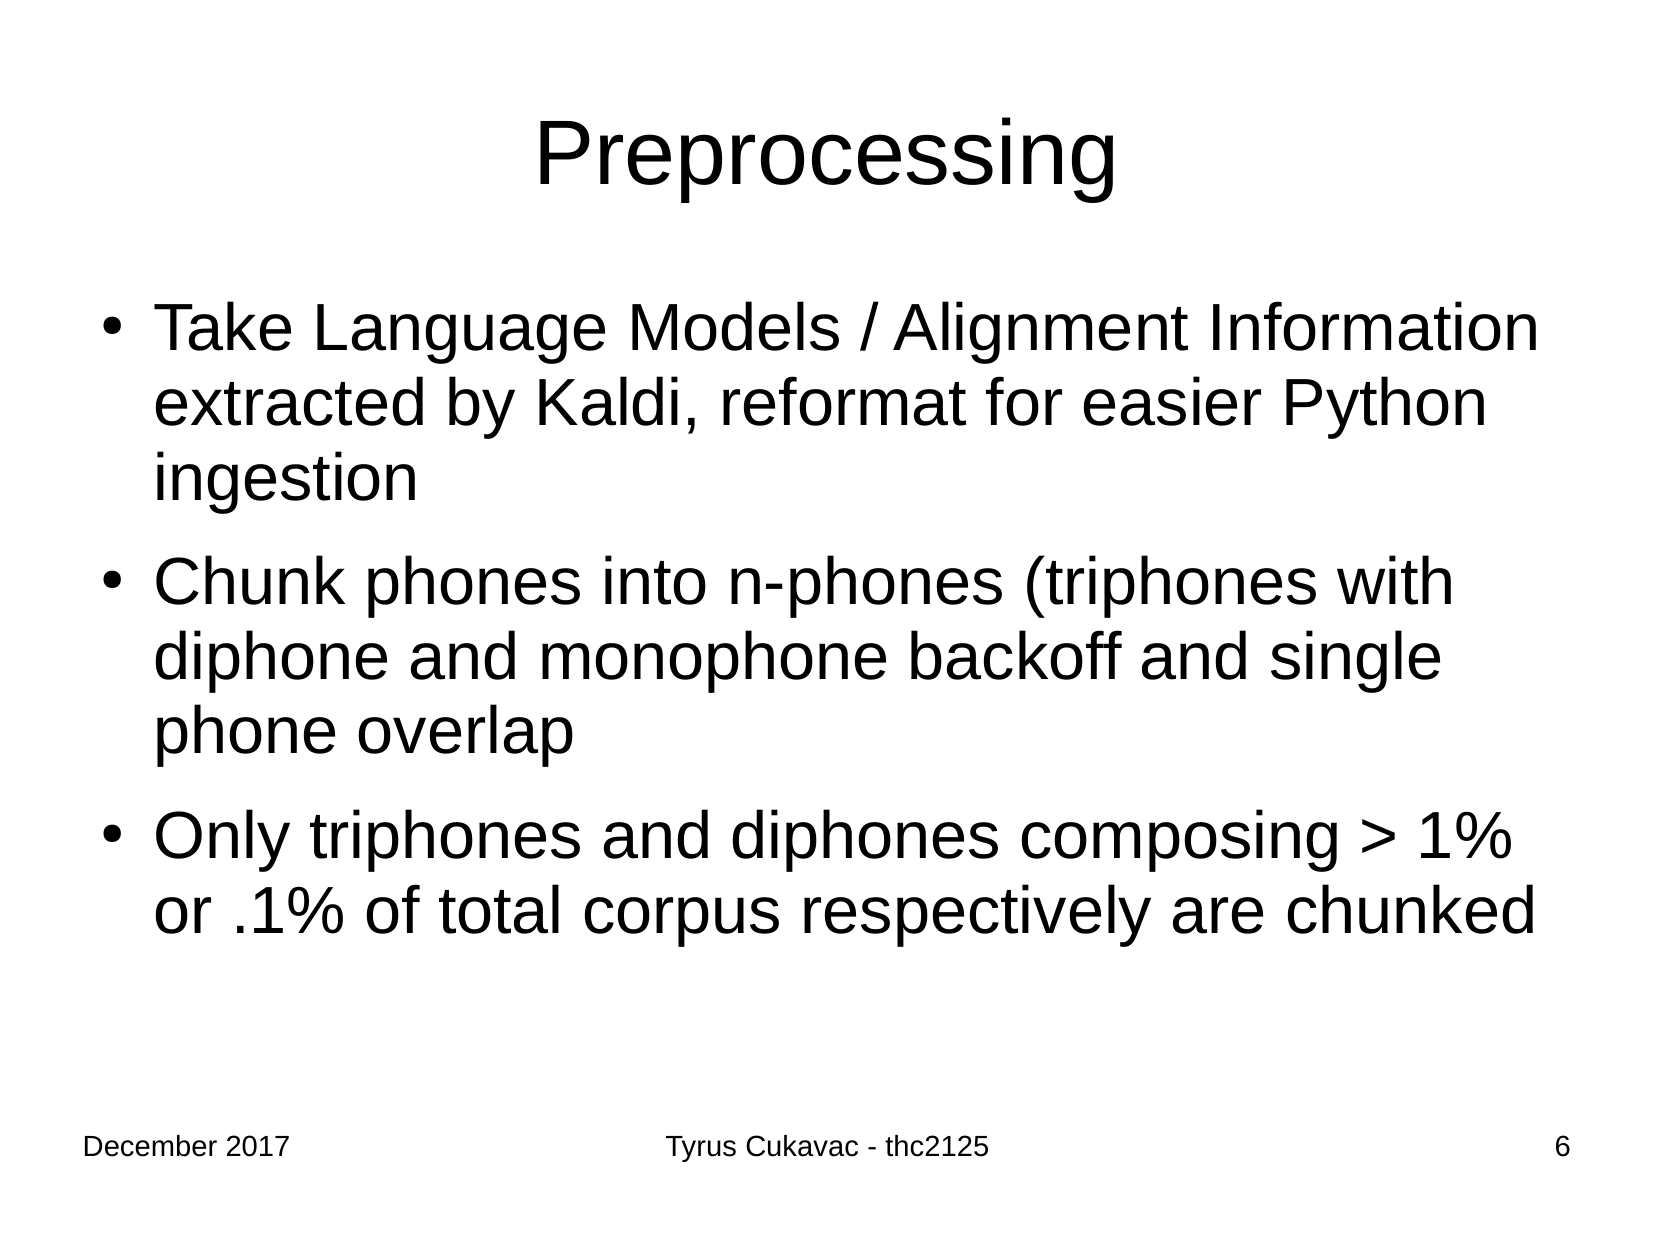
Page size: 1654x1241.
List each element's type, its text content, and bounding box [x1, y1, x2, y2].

list Take Language Models / Alignment Information extracted by Kaldi, reformat for easier Python ingestion Chunk phones into n-phones (triphones with diphone and monophone backoff and single phone overlap Only triphones and diphones composing > 1% or .1% of total corpus respectively are chunked [82, 290, 1571, 1010]
title Preprocessing [82, 49, 1571, 257]
